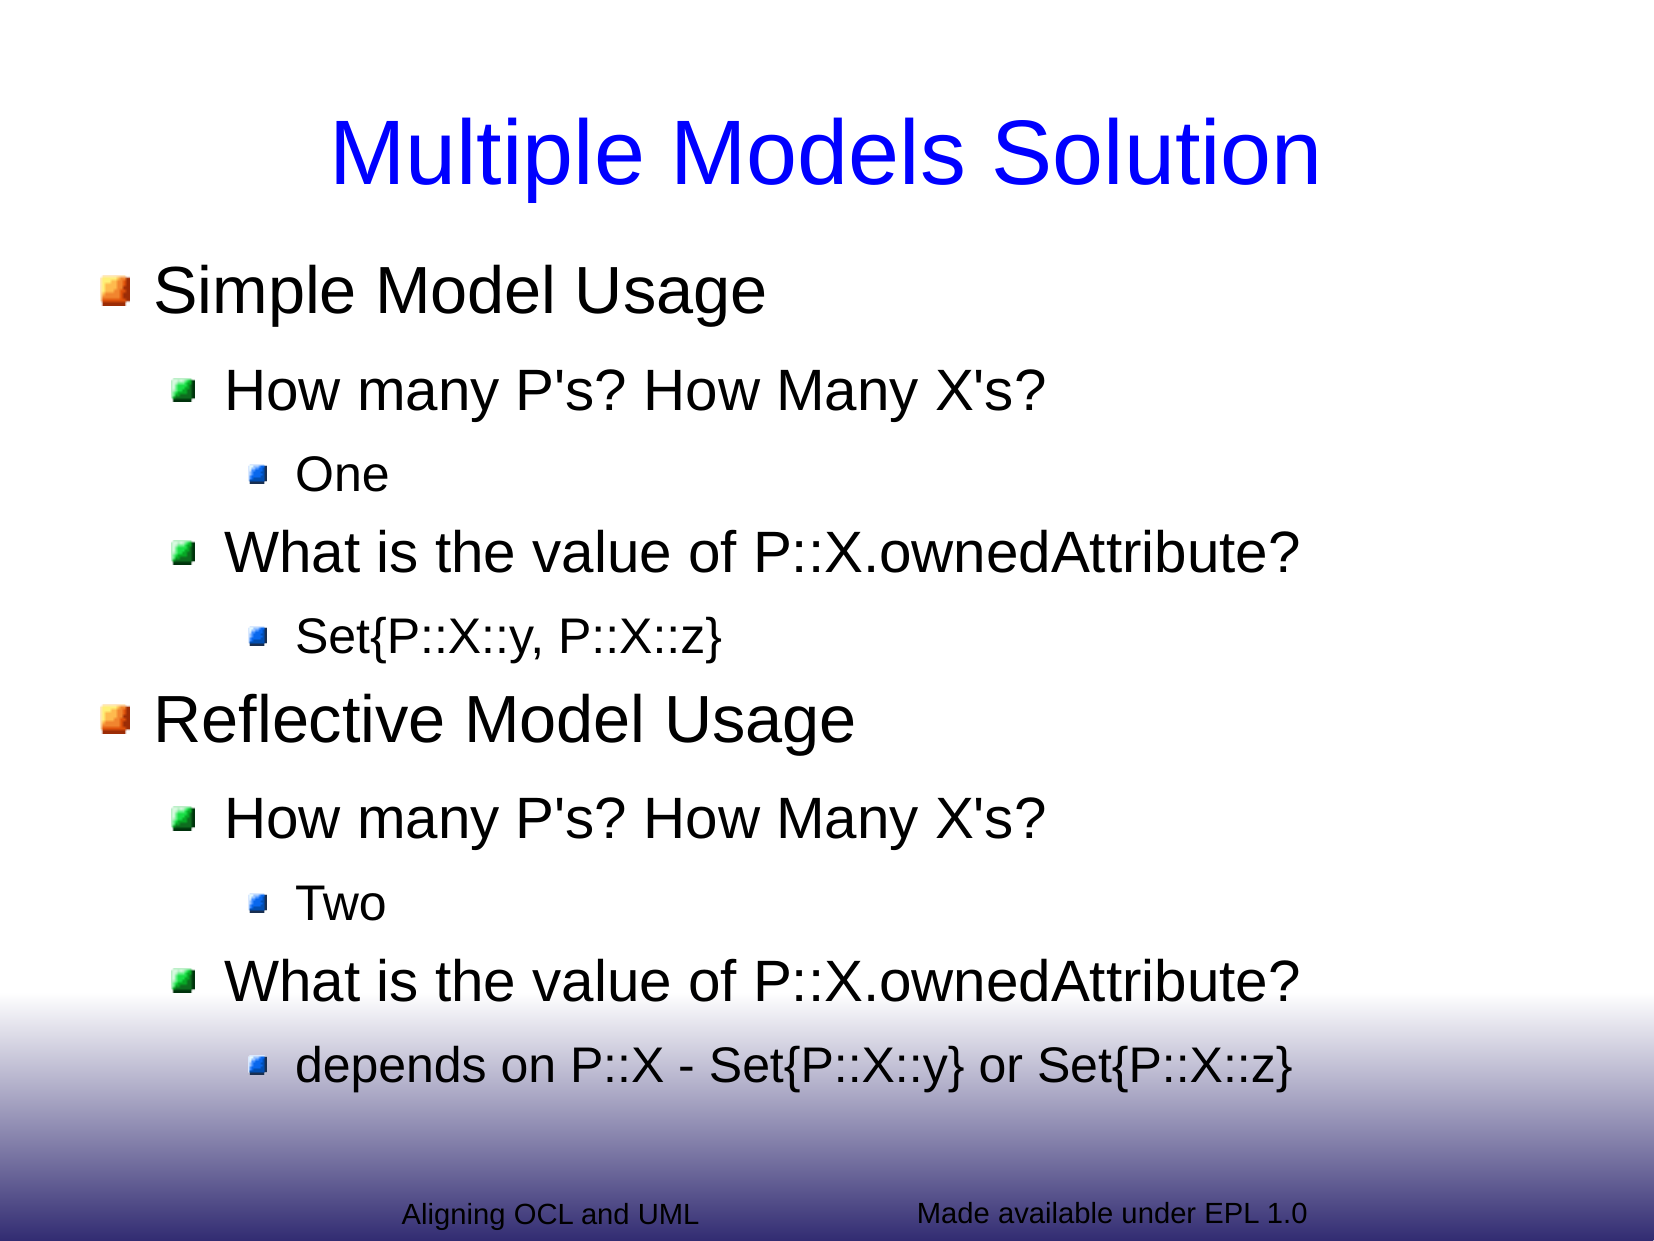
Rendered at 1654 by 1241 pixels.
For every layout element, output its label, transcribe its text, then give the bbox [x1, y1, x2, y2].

list Simple Model Usage How many P's? How Many X's? One What is the value of P::X.ownedAttribute? Set{P::X::y, P::X::z} Reflective Model Usage How many P's? How Many X's? Two What is the value of P::X.ownedAttribute? depends on P::X - Set{P::X::y} or Set{P::X::z} [82, 253, 1571, 1129]
title Multiple Models Solution [82, 49, 1571, 253]
